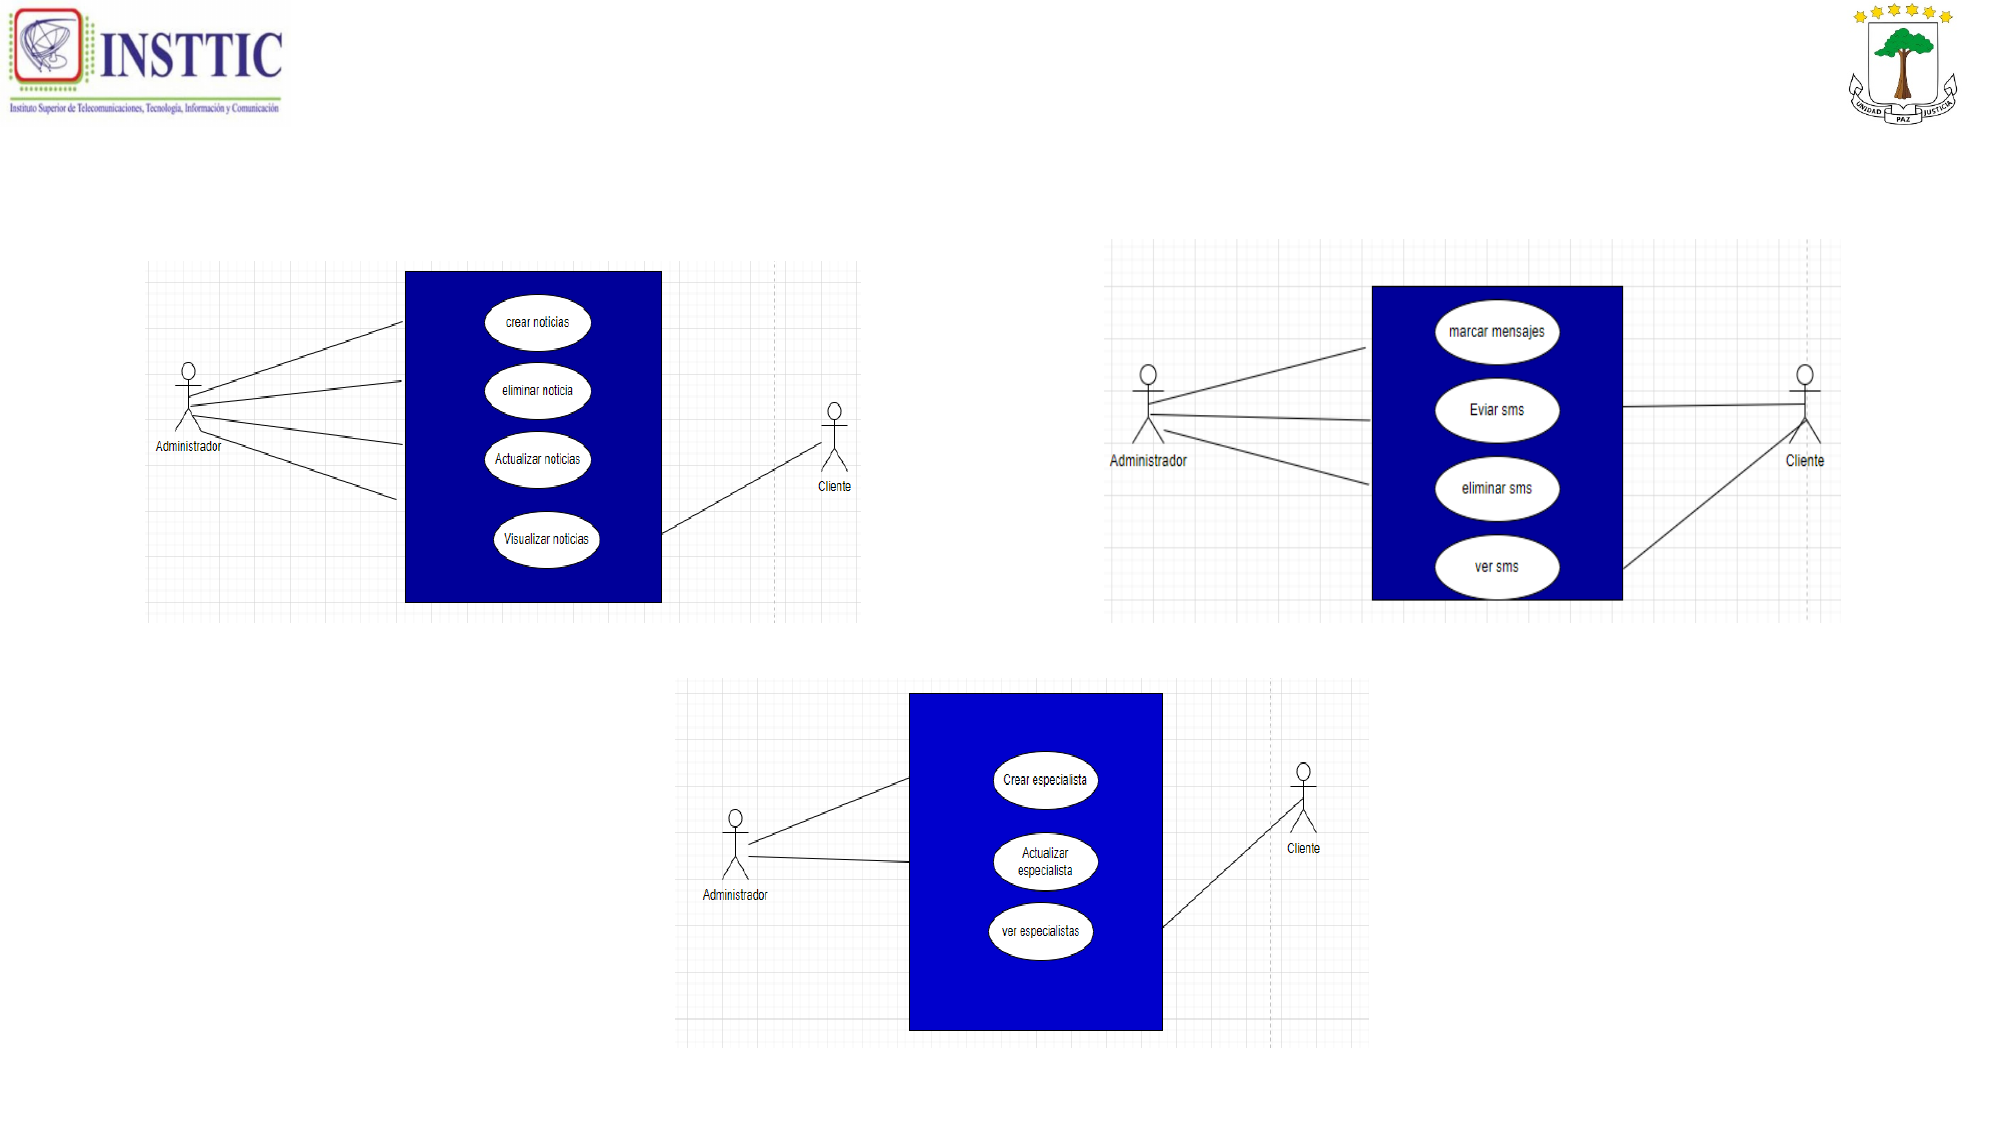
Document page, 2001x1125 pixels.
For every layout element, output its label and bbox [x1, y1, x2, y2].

picture [1803, 0, 2000, 129]
picture [145, 261, 861, 623]
picture [675, 678, 1369, 1048]
picture [0, 0, 291, 127]
picture [1104, 239, 1841, 623]
